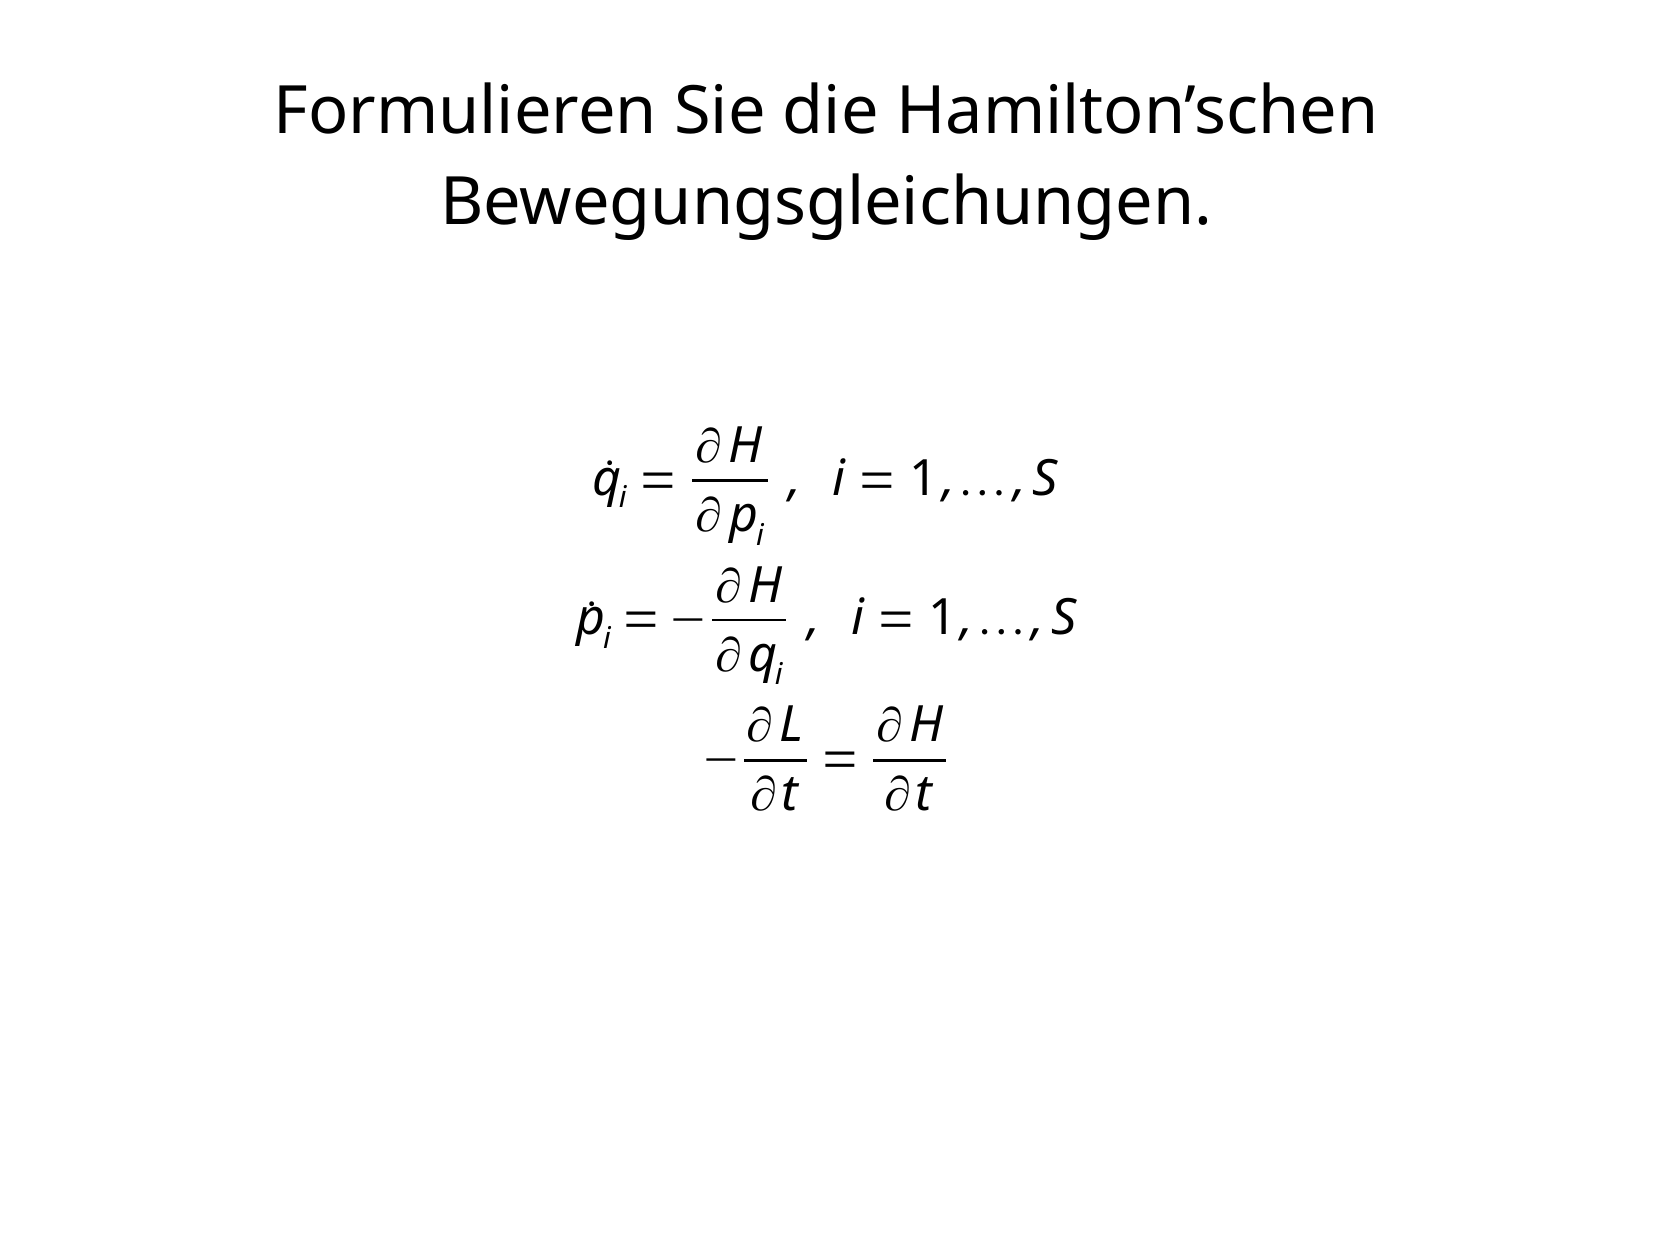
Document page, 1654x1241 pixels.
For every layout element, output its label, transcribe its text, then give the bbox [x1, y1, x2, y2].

chart [567, 415, 1087, 825]
title Formulieren Sie die Hamilton’schen Bewegungsgleichungen. [82, 49, 1571, 257]
